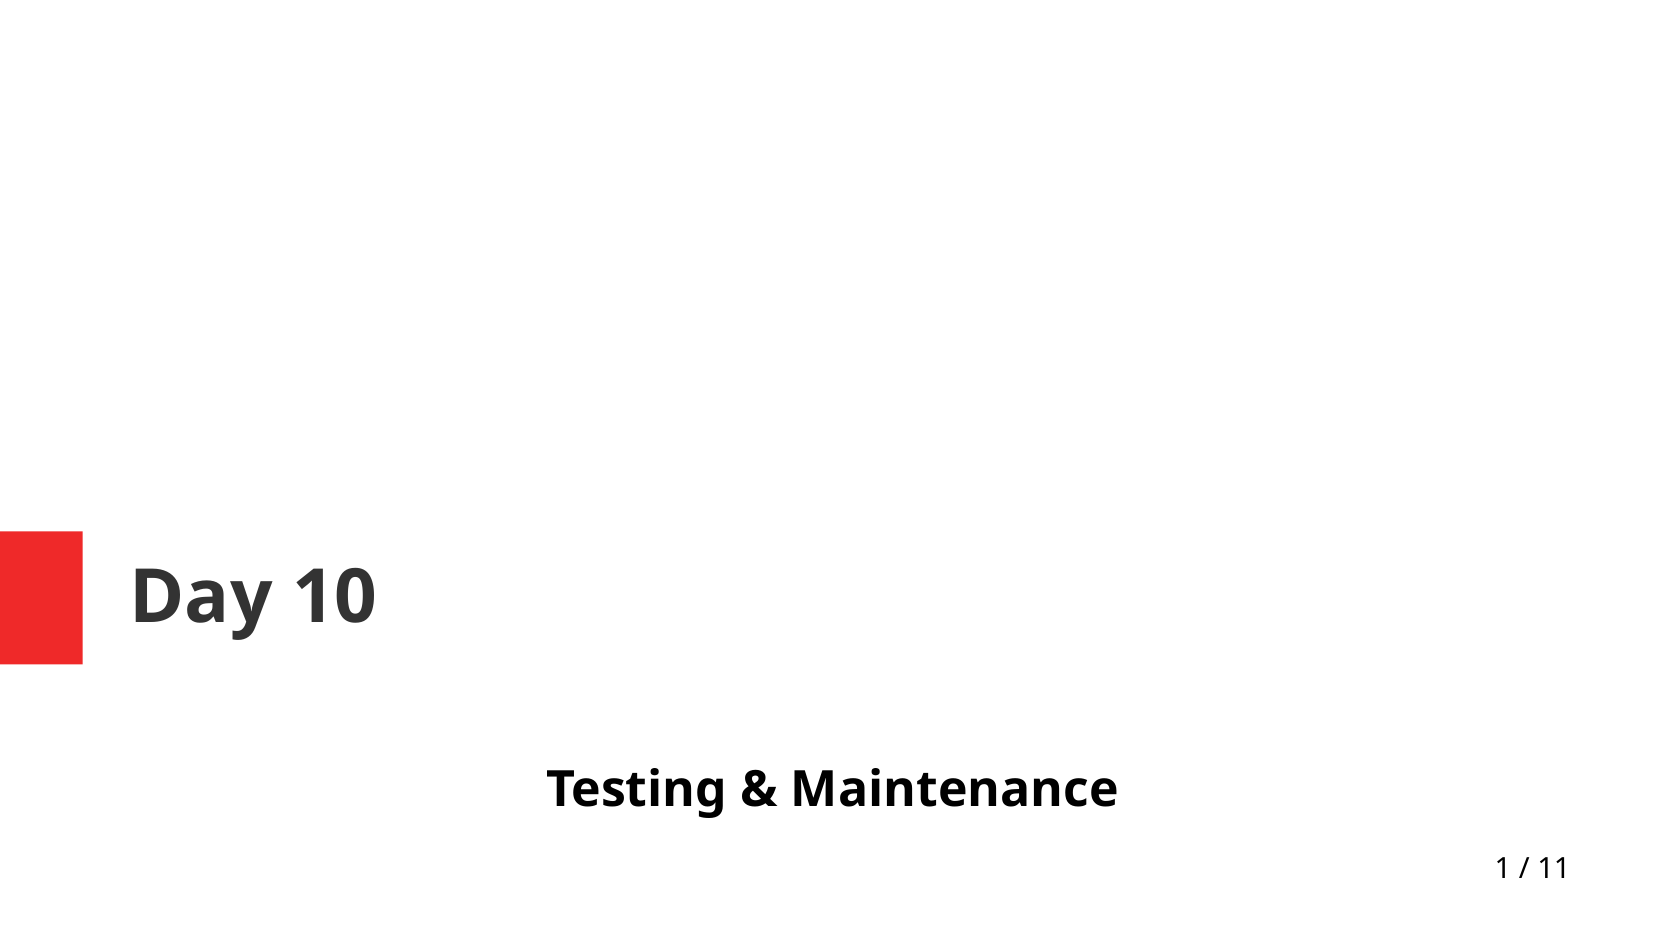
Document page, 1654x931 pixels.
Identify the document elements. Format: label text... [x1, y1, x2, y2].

subtitle Testing & Maintenance [129, 726, 1536, 848]
title Day 10 [129, 504, 1536, 683]
